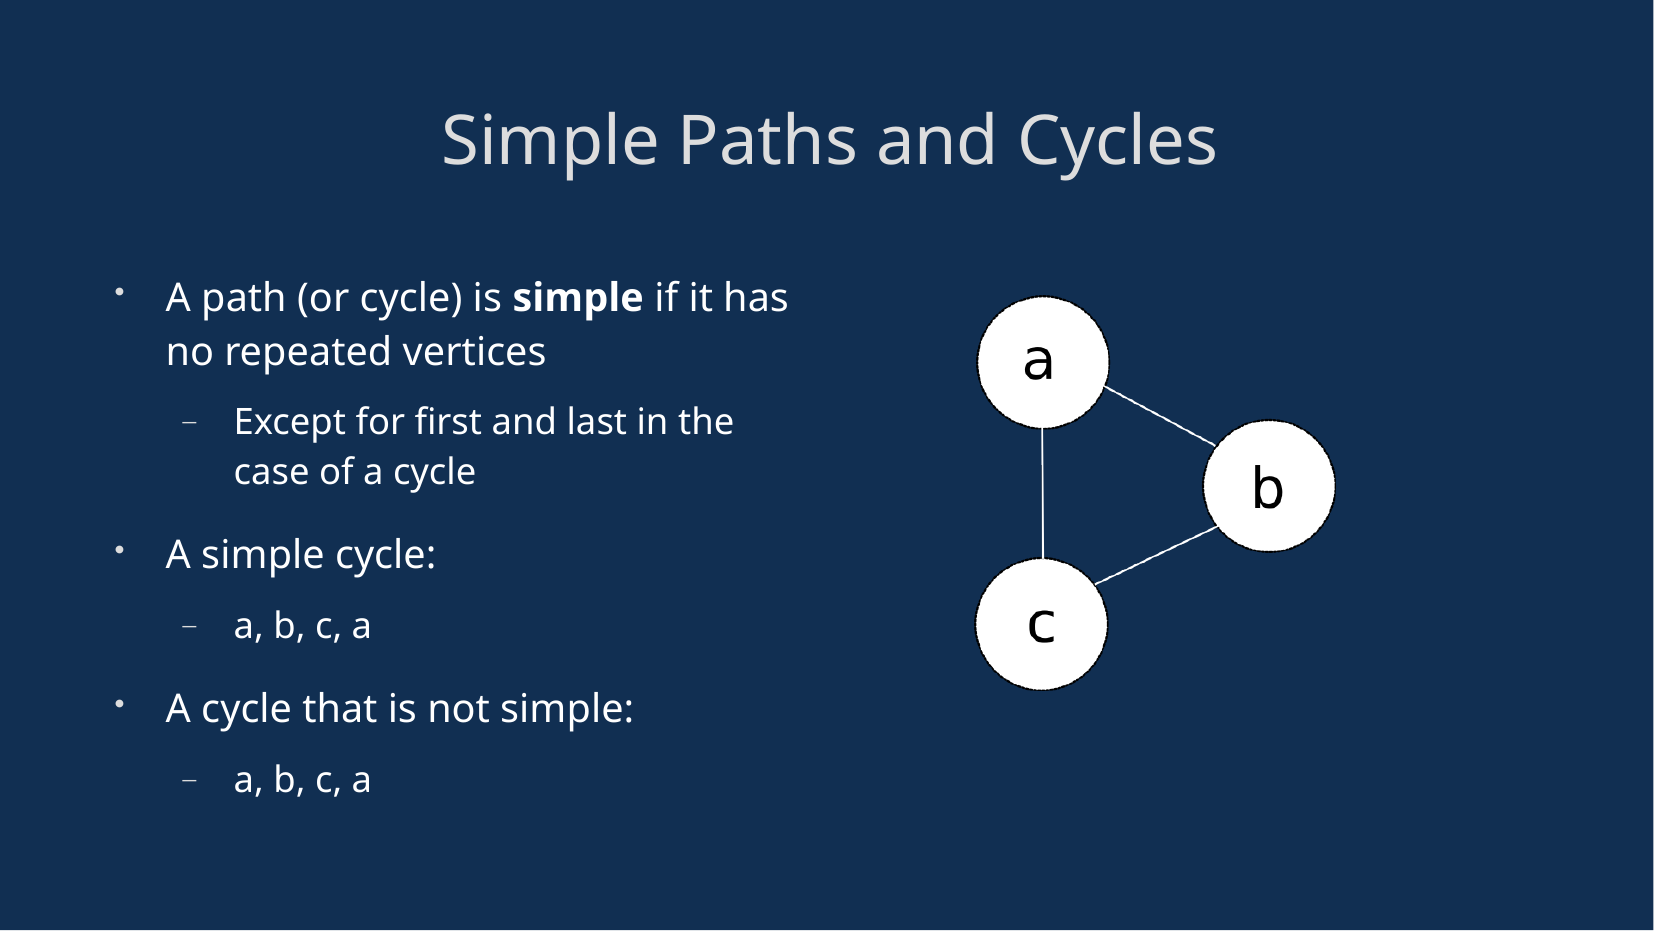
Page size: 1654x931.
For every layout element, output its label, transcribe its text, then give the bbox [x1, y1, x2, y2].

picture [974, 295, 1336, 691]
list A path (or cycle) is simple if it has no repeated vertices Except for first and last in the case of a cycle A simple cycle: a, b, c, a A cycle that is not simple: a, b, c, a [97, 268, 813, 806]
title Simple Paths and Cycles [97, 56, 1563, 220]
